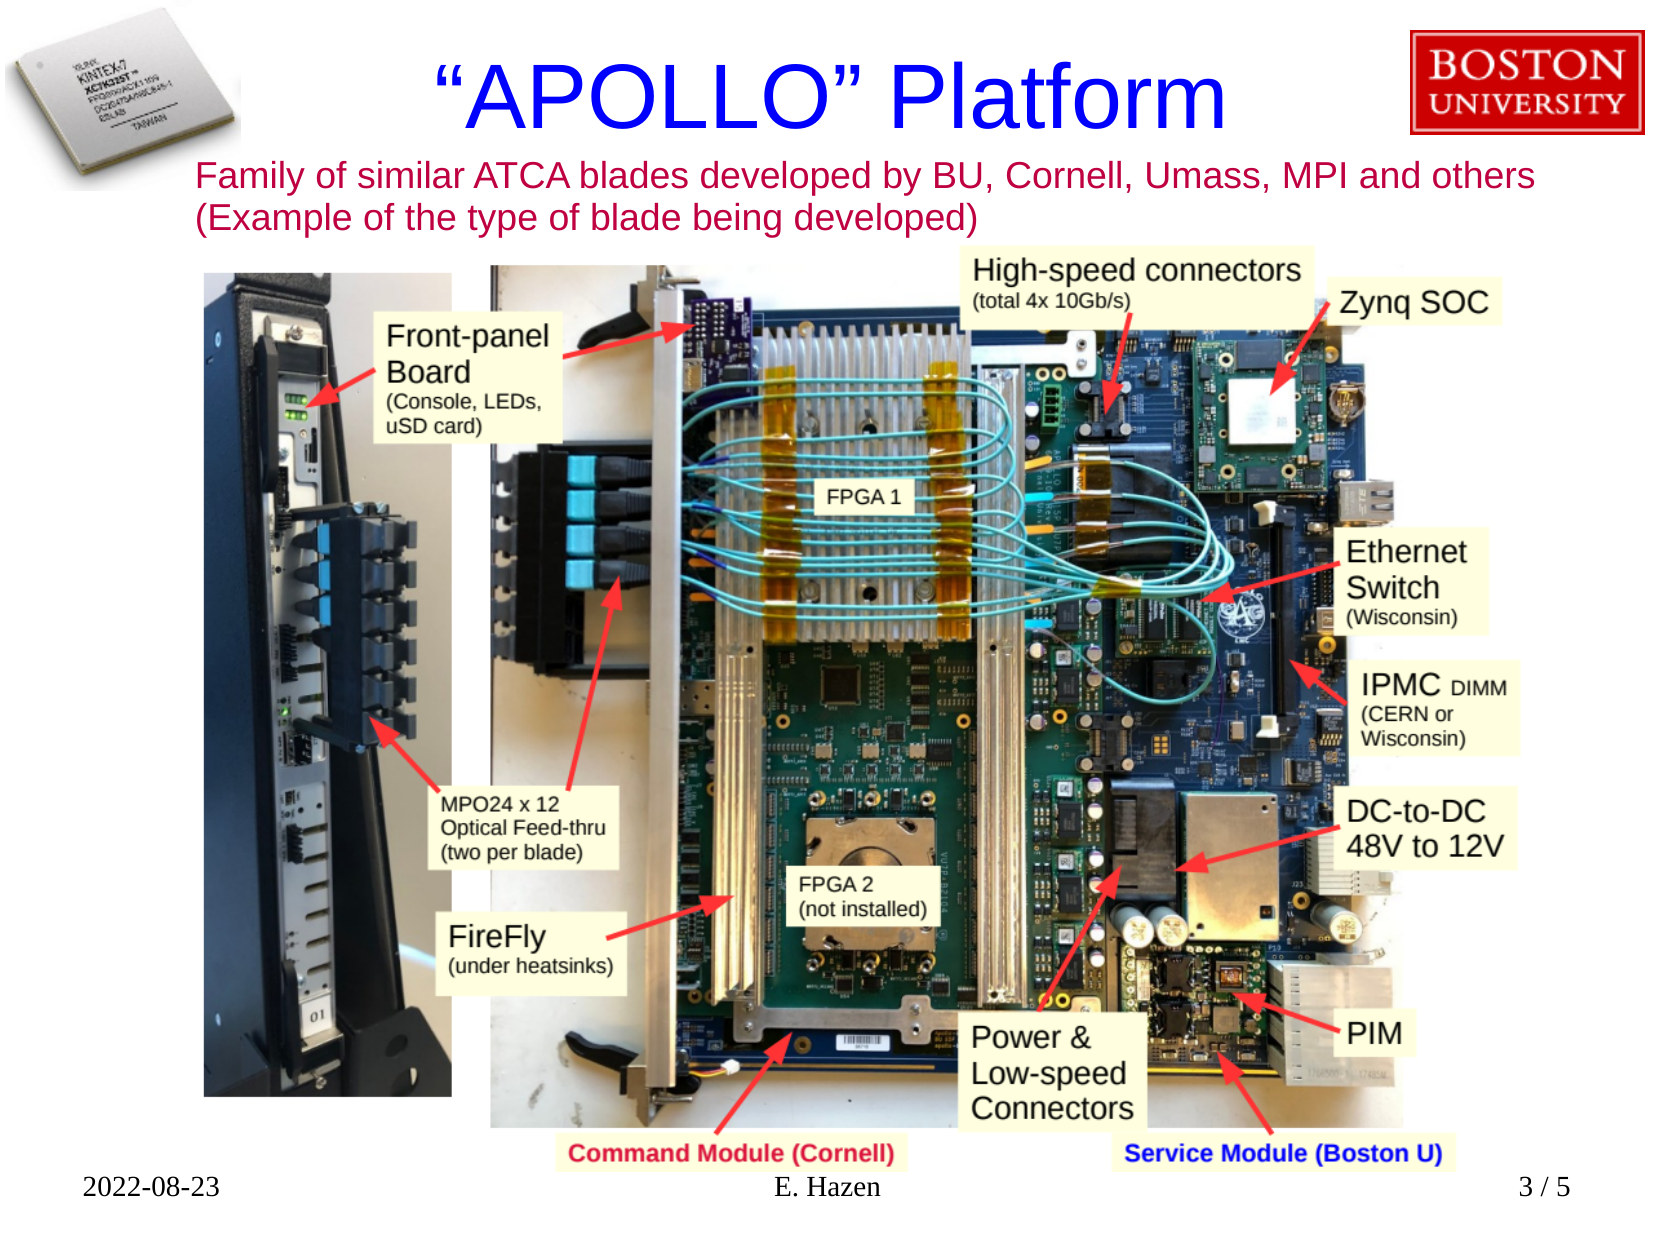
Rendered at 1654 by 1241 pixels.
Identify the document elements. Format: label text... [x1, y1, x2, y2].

picture [195, 247, 1522, 1172]
picture [5, 0, 241, 191]
picture [1410, 30, 1645, 135]
title “APOLLO” Platform [285, 31, 1381, 147]
text_box Family of similar ATCA blades developed by BU, Cornell, Umass, MPI and others (Example of the type of blade being developed) [180, 147, 1552, 247]
